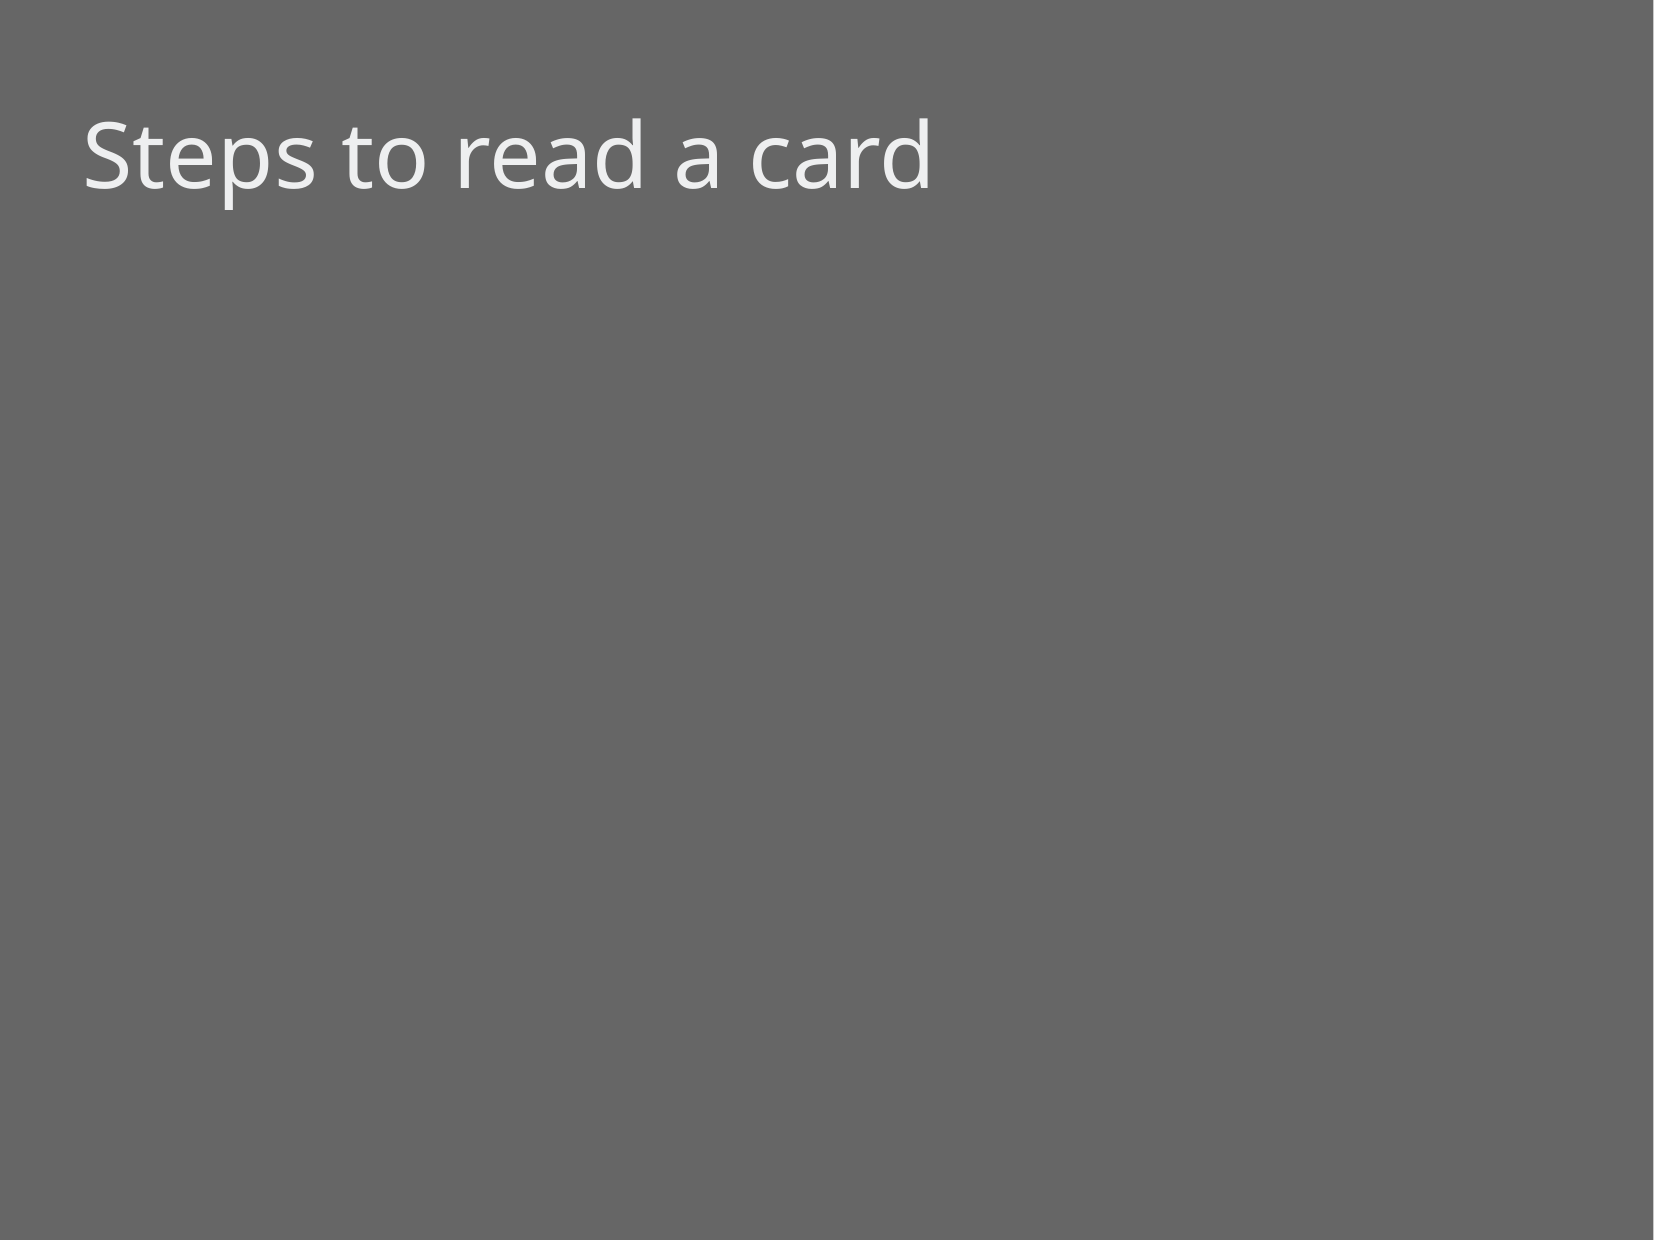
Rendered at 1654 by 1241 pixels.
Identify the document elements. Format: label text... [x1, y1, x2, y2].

title Steps to read a card [82, 56, 1571, 250]
